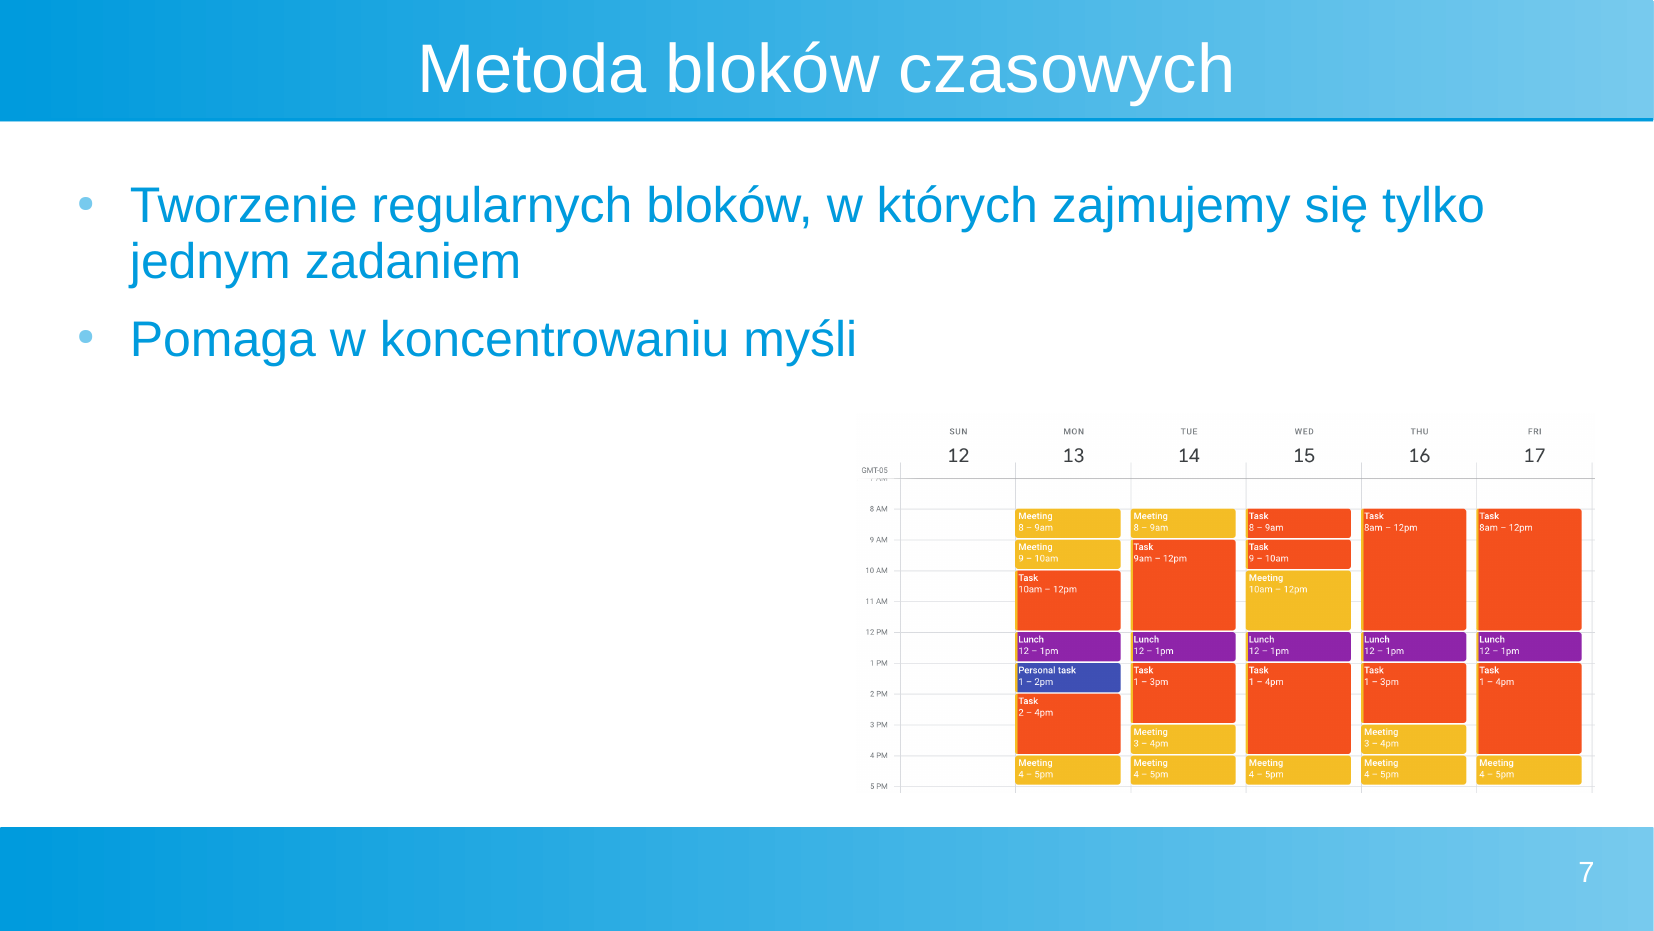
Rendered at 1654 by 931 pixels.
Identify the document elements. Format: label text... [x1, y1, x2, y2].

list Tworzenie regularnych bloków, w których zajmujemy się tylko jednym zadaniem Pomaga w koncentrowaniu myśli [59, 177, 1595, 768]
title Metoda bloków czasowych [59, 29, 1595, 108]
picture [856, 413, 1595, 793]
